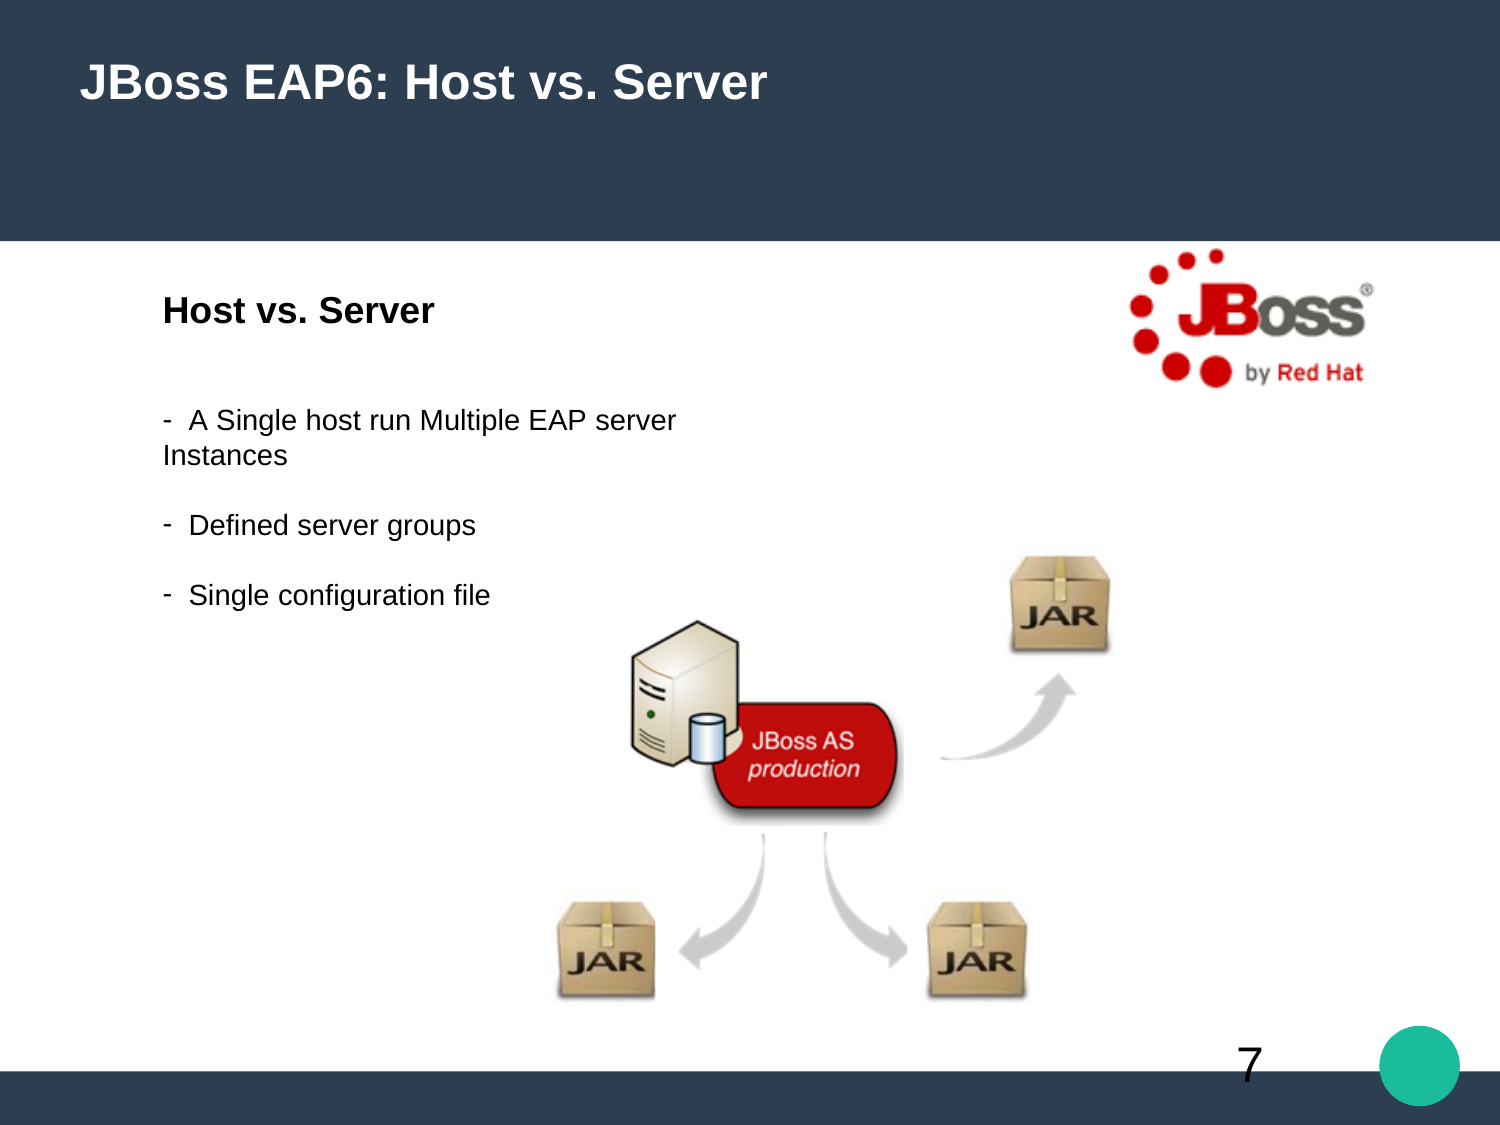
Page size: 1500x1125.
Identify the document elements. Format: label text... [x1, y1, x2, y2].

text_box <number> [1074, 1024, 1426, 1103]
text_box JBoss EAP6: Host vs. Server [64, 41, 1294, 300]
picture [1092, 247, 1414, 390]
picture [513, 527, 1164, 1037]
text_box Host vs. Server A Single host run Multiple EAP server Instances Defined server groups Single configuration file [147, 300, 762, 620]
